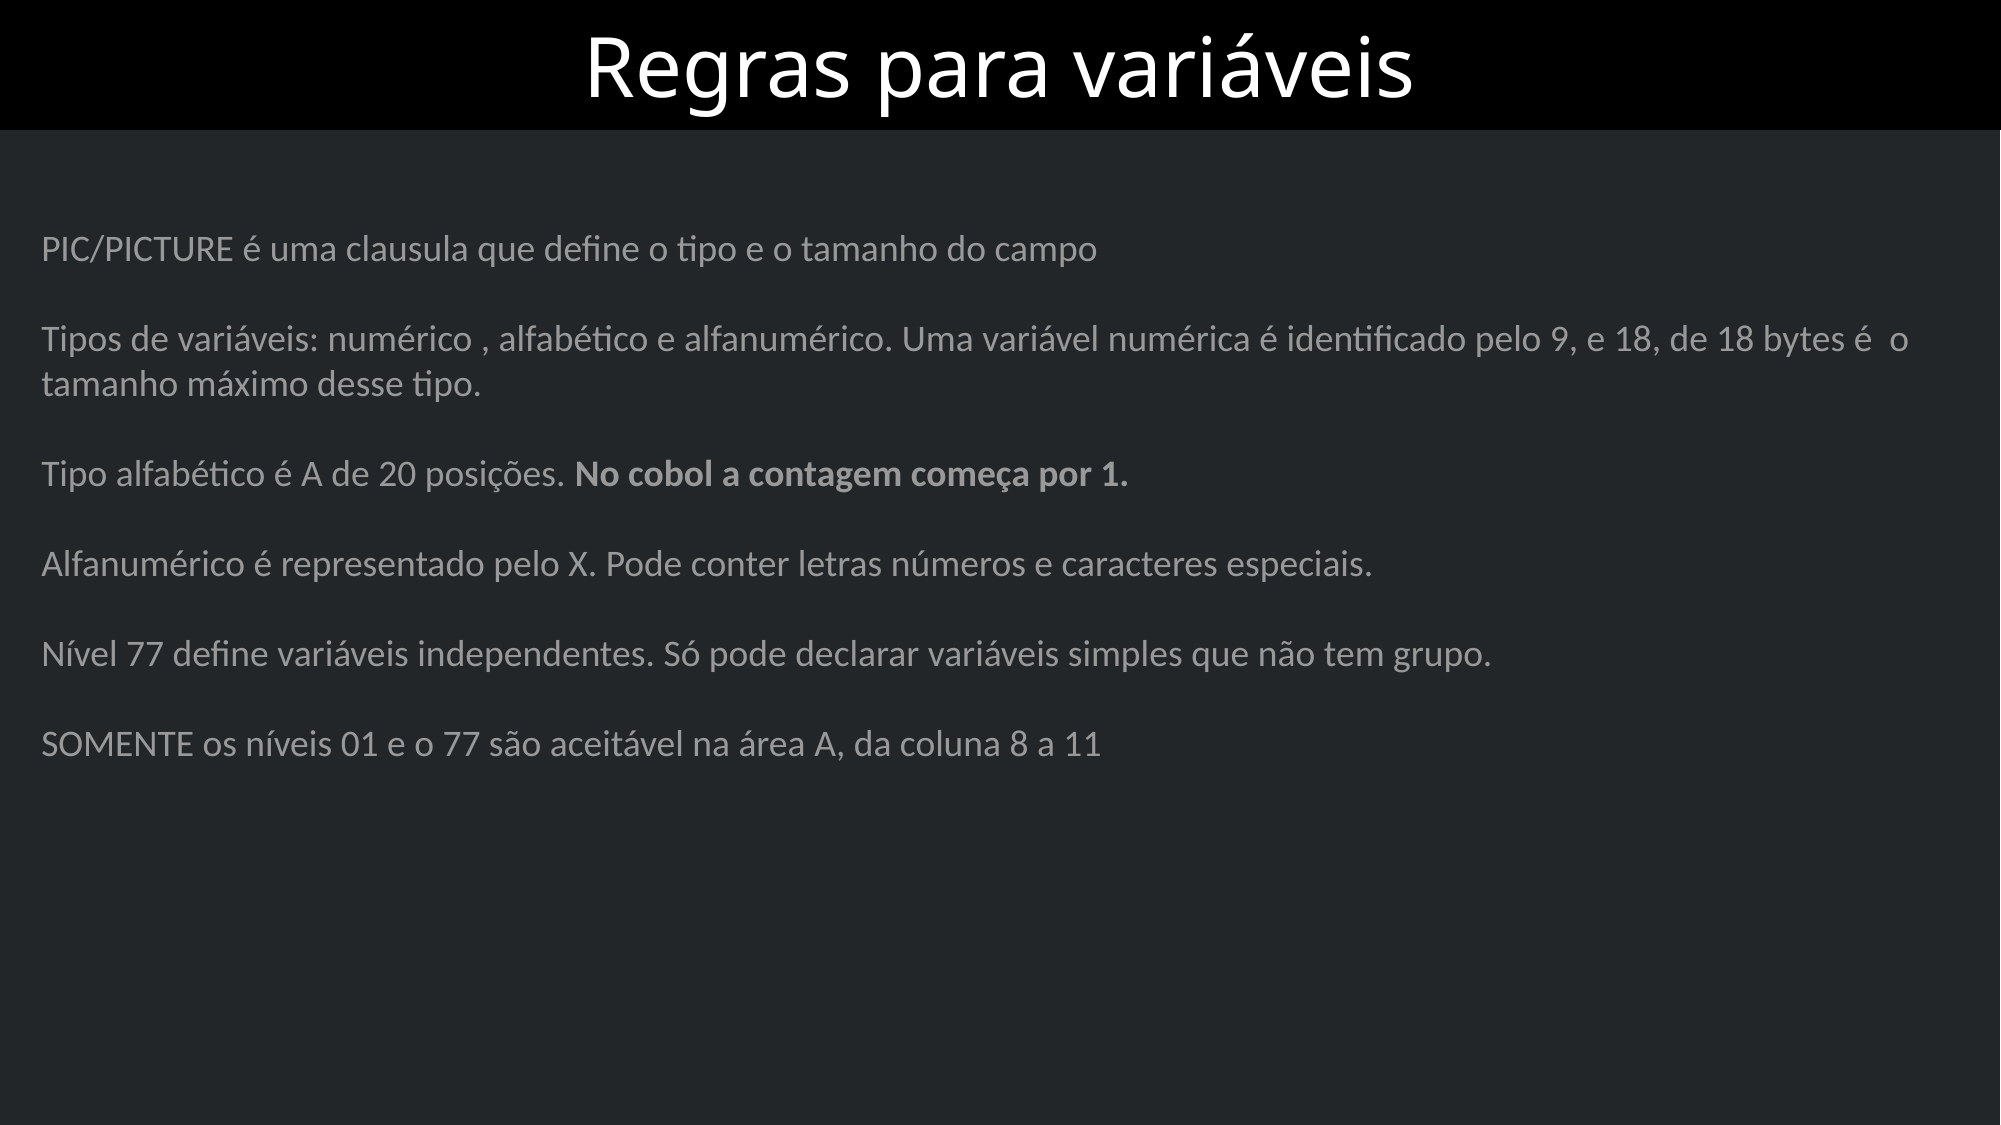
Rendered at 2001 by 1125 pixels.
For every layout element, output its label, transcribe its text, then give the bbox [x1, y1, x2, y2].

text_box PIC/PICTURE é uma clausula que define o tipo e o tamanho do campo Tipos de variáveis: numérico , alfabético e alfanumérico. Uma variável numérica é identificado pelo 9, e 18, de 18 bytes é o tamanho máximo desse tipo. Tipo alfabético é A de 20 posições. No cobol a contagem começa por 1. Alfanumérico é representado pelo X. Pode conter letras números e caracteres especiais. Nível 77 define variáveis independentes. Só pode declarar variáveis simples que não tem grupo. SOMENTE os níveis 01 e o 77 são aceitável na área A, da coluna 8 a 11 [26, 217, 2001, 772]
text_box Regras para variáveis [0, 0, 2001, 130]
